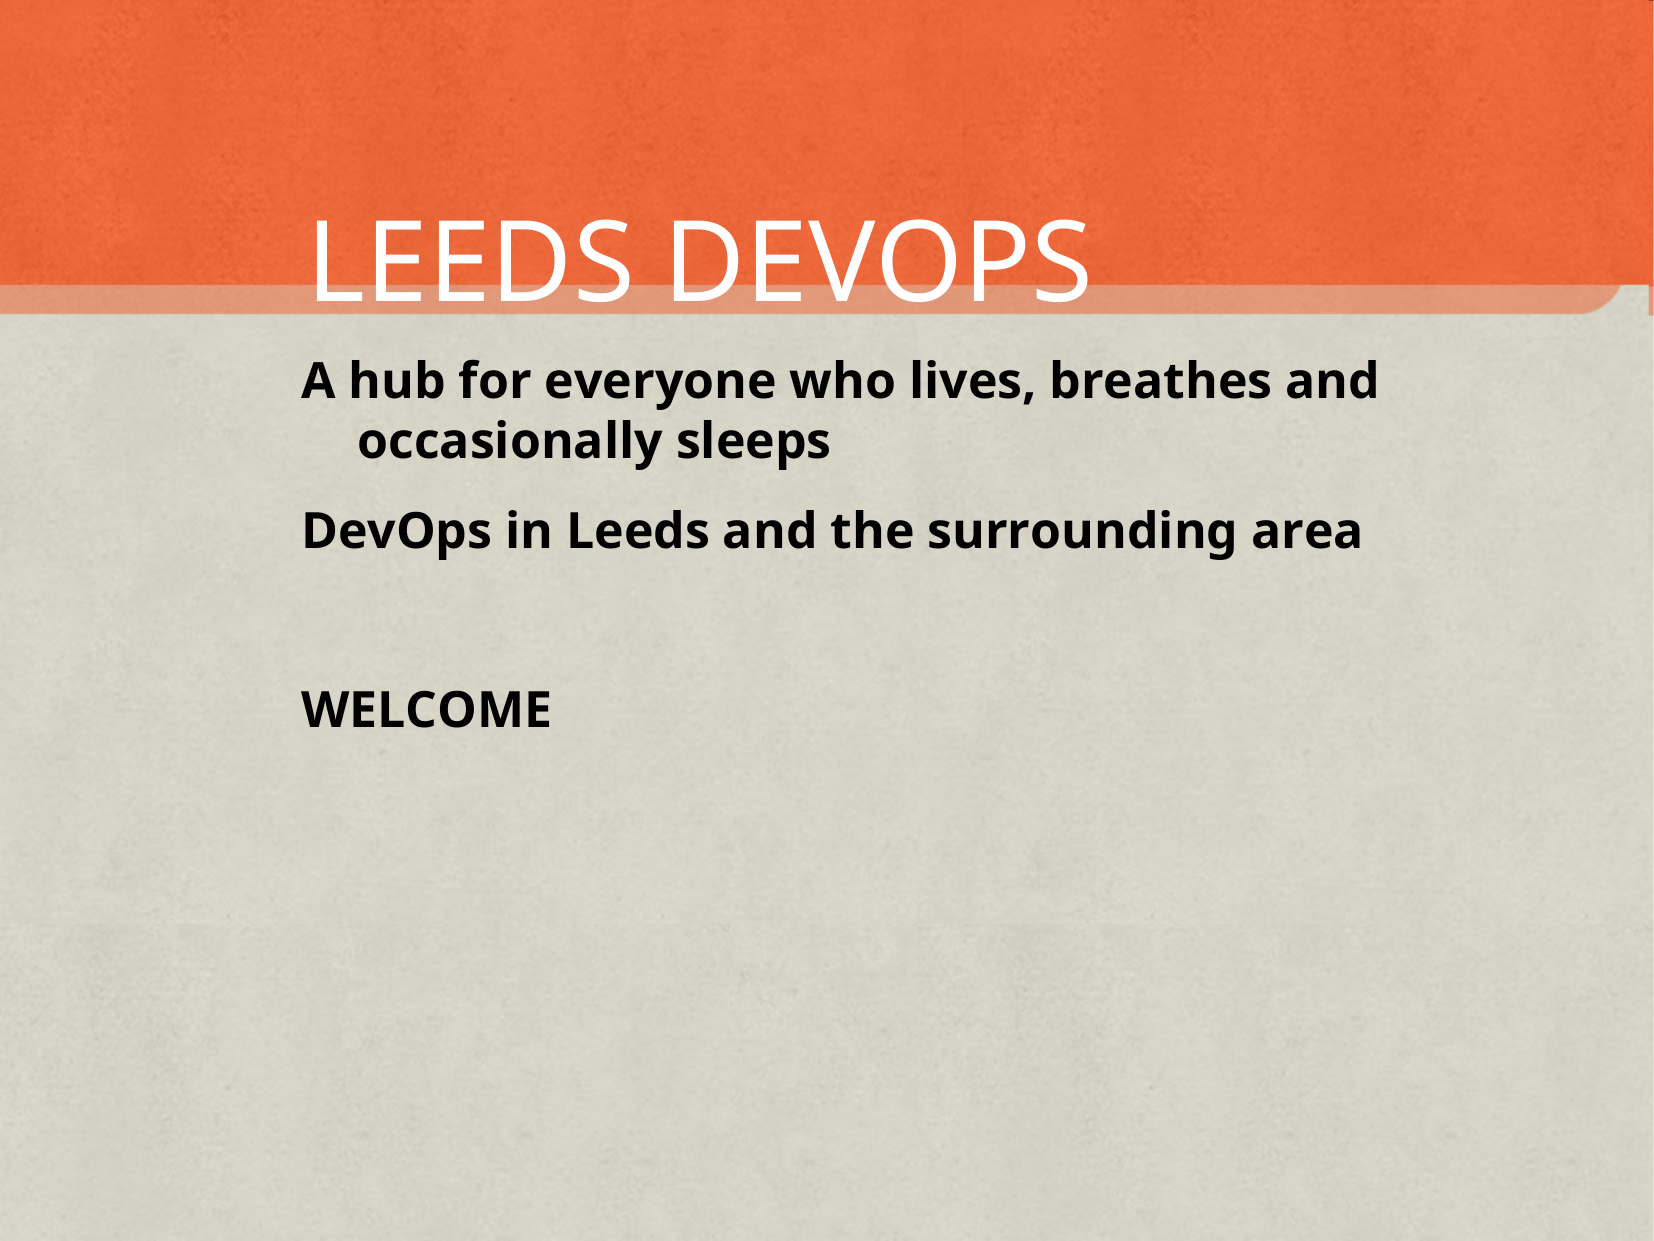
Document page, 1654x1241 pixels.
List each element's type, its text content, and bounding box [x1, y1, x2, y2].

list A hub for everyone who lives, breathes and occasionally sleeps DevOps in Leeds and the surrounding area WELCOME [301, 348, 1538, 1068]
picture [0, 0, 1654, 1241]
title LEEDS DEVOPS [306, 189, 1654, 317]
